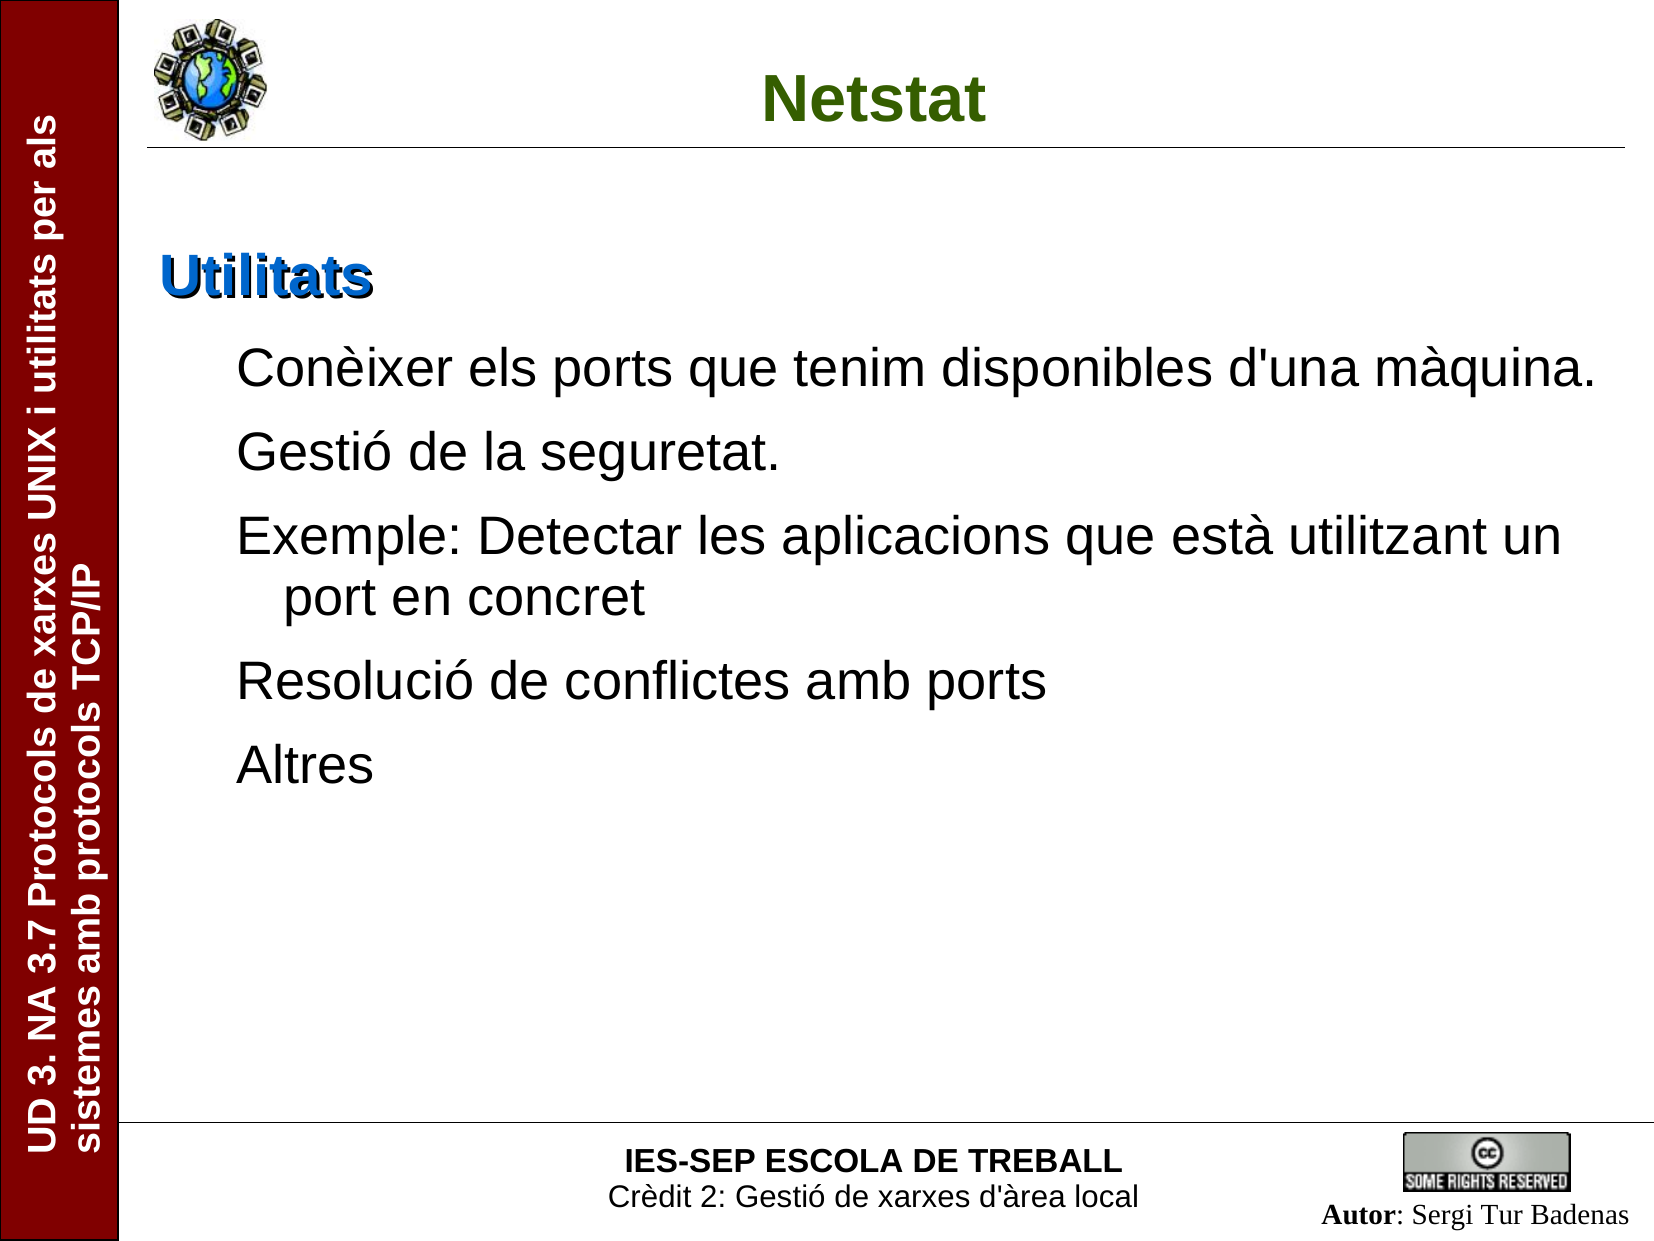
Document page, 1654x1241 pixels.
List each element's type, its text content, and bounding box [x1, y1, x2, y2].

picture [154, 19, 268, 49]
picture [1403, 1132, 1571, 1192]
list Utilitats Conèixer els ports que tenim disponibles d'una màquina. Gestió de la seguretat. Exemple: Detectar les aplicacions que està utilitzant un port en concret Resolució de conflictes amb ports Altres [141, 242, 1630, 1093]
title Netstat [129, 49, 1619, 148]
